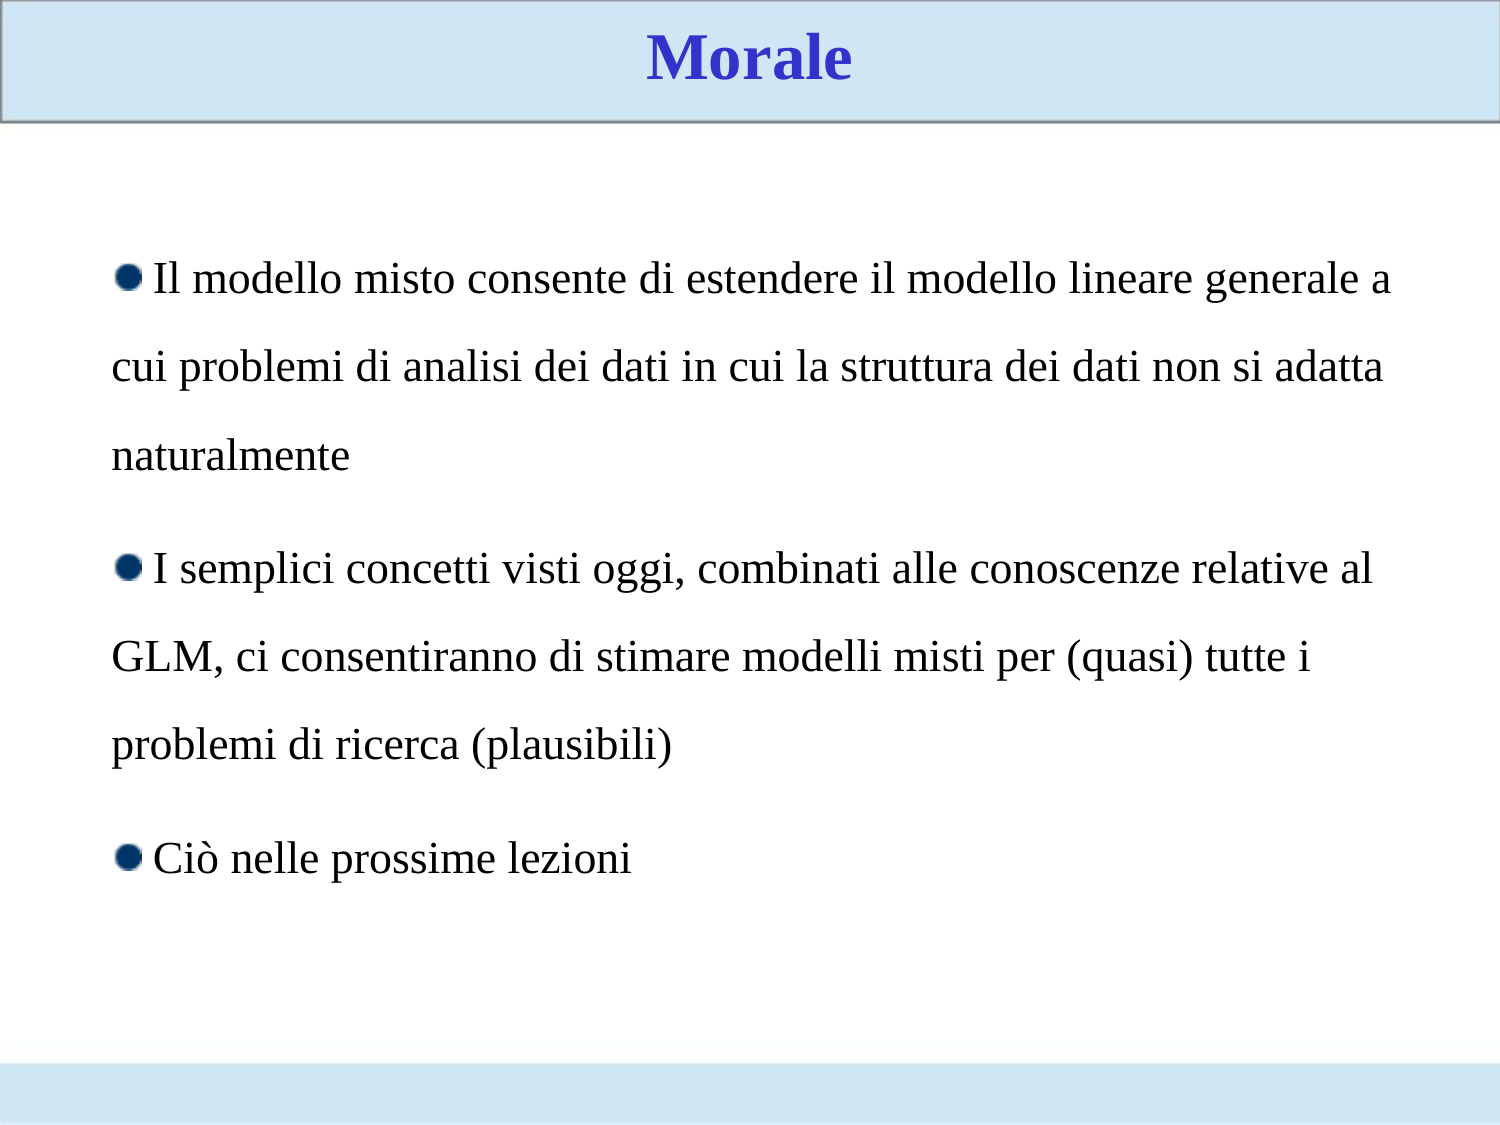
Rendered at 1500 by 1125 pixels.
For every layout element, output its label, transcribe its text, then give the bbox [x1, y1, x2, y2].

picture [111, 550, 142, 581]
picture [111, 840, 142, 871]
title Morale [112, 0, 1388, 126]
picture [0, 0, 1500, 1125]
text_box Il modello misto consente di estendere il modello lineare generale a cui problemi di analisi dei dati in cui la struttura dei dati non si adatta naturalmente I semplici concetti visti oggi, combinati alle conoscenze relative al GLM, ci consentiranno di stimare modelli misti per (quasi) tutte i problemi di ricerca (plausibili) Ciò nelle prossime lezioni [96, 126, 1463, 891]
picture [111, 260, 142, 291]
